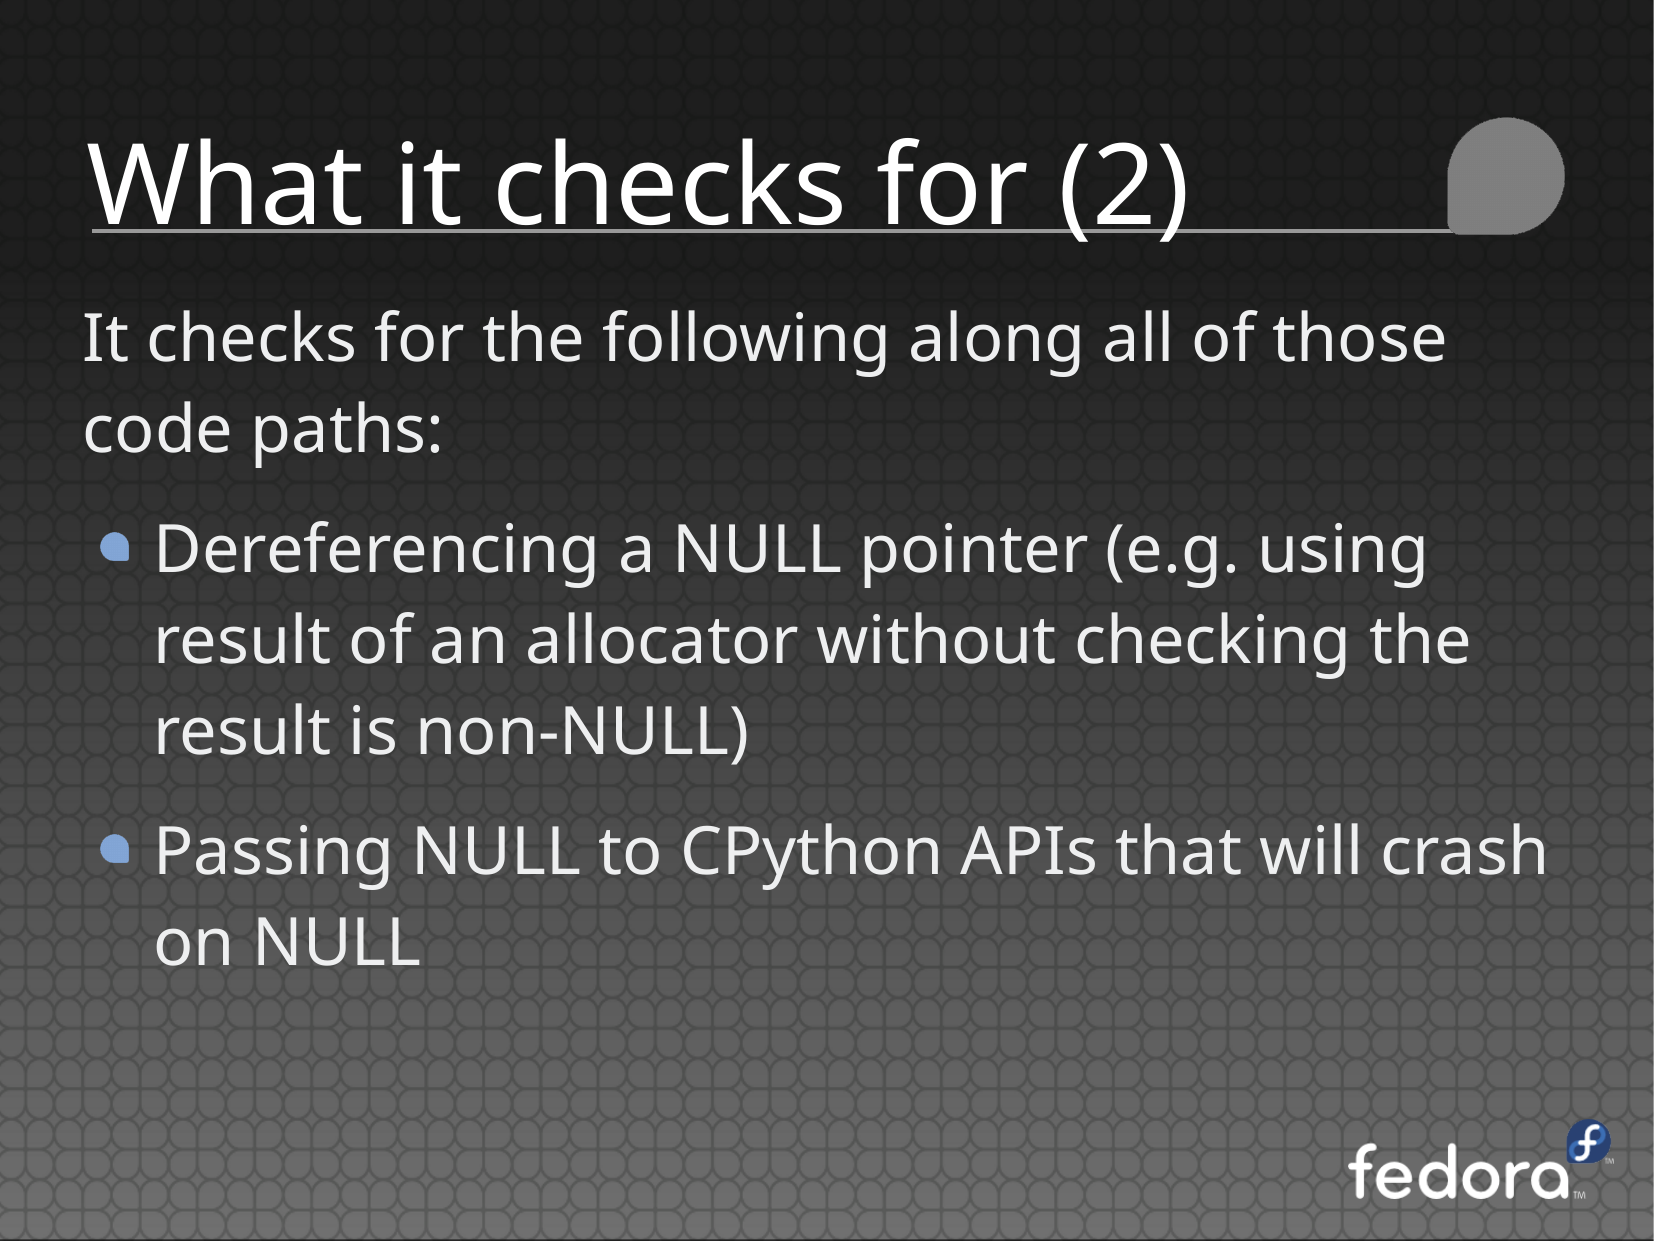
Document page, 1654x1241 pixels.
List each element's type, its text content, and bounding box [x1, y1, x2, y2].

list It checks for the following along all of those code paths: Dereferencing a NULL pointer (e.g. using result of an allocator without checking the result is non-NULL) Passing NULL to CPython APIs that will crash on NULL [82, 290, 1571, 1010]
title What it checks for (2) [86, 110, 1576, 251]
picture [0, 0, 1654, 1241]
